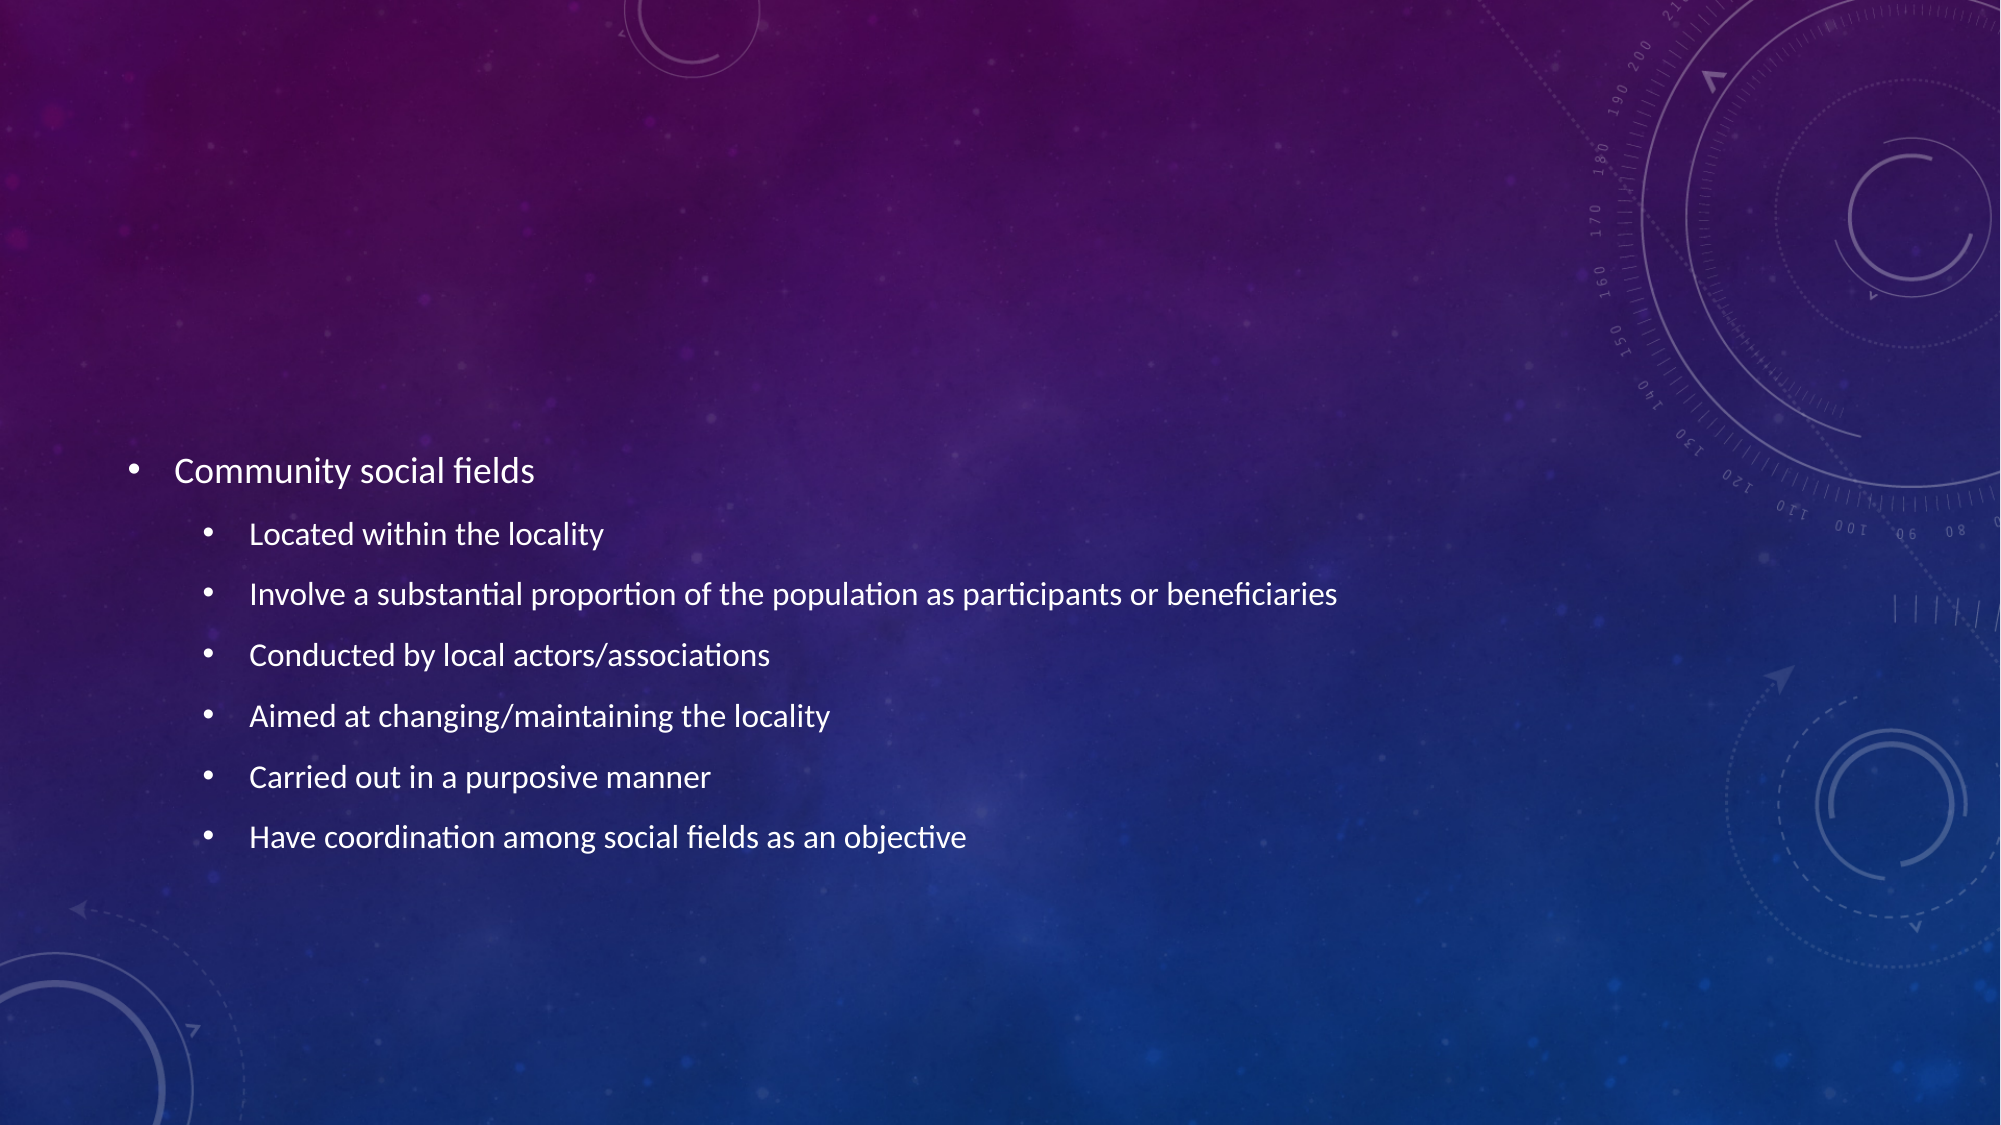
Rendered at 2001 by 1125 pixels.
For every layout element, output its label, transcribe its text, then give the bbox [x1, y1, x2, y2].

list Community social fields Located within the locality Involve a substantial proportion of the population as participants or beneficiaries Conducted by local actors/associations Aimed at changing/maintaining the locality Carried out in a purposive manner Have coordination among social fields as an objective [112, 351, 1775, 950]
picture [0, 0, 2001, 1125]
